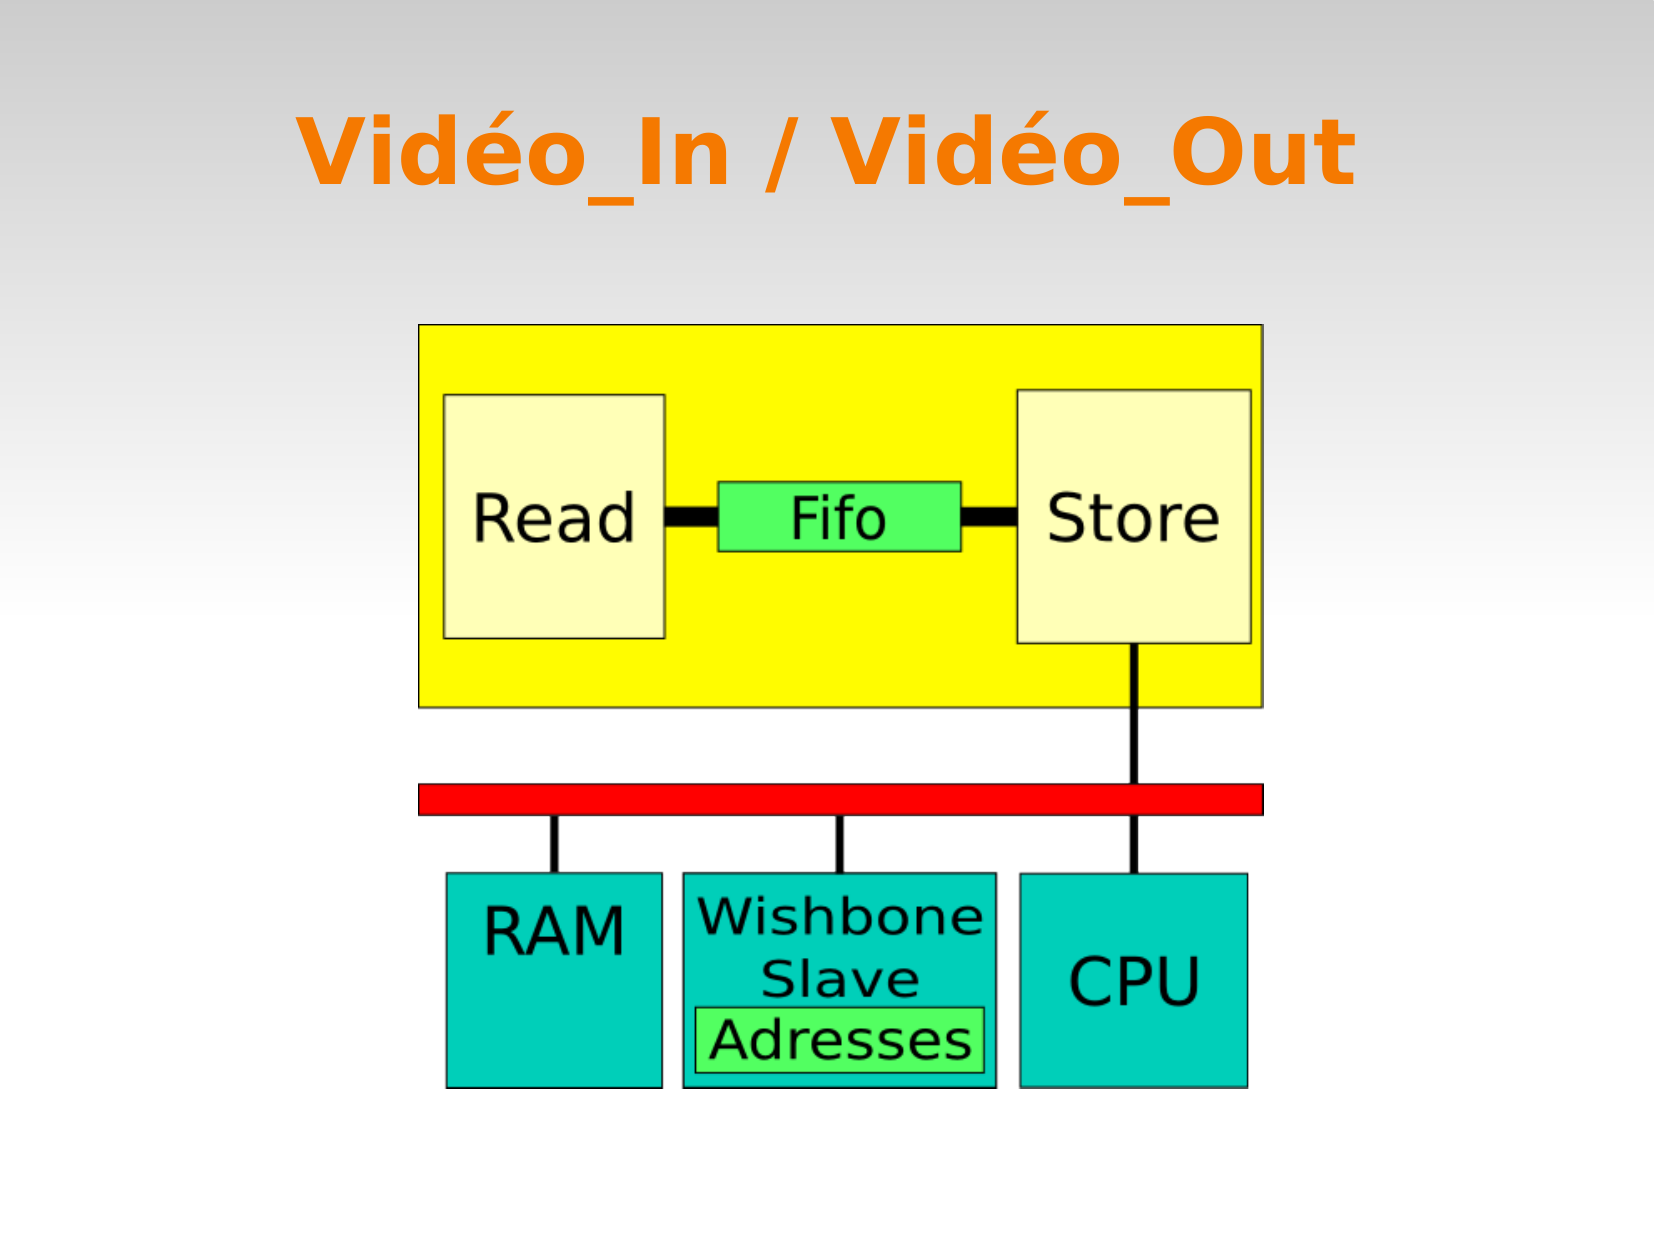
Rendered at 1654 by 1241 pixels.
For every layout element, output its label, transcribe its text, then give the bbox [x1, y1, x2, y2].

picture [418, 324, 1264, 1089]
title Vidéo_In / Vidéo_Out [82, 49, 1571, 257]
